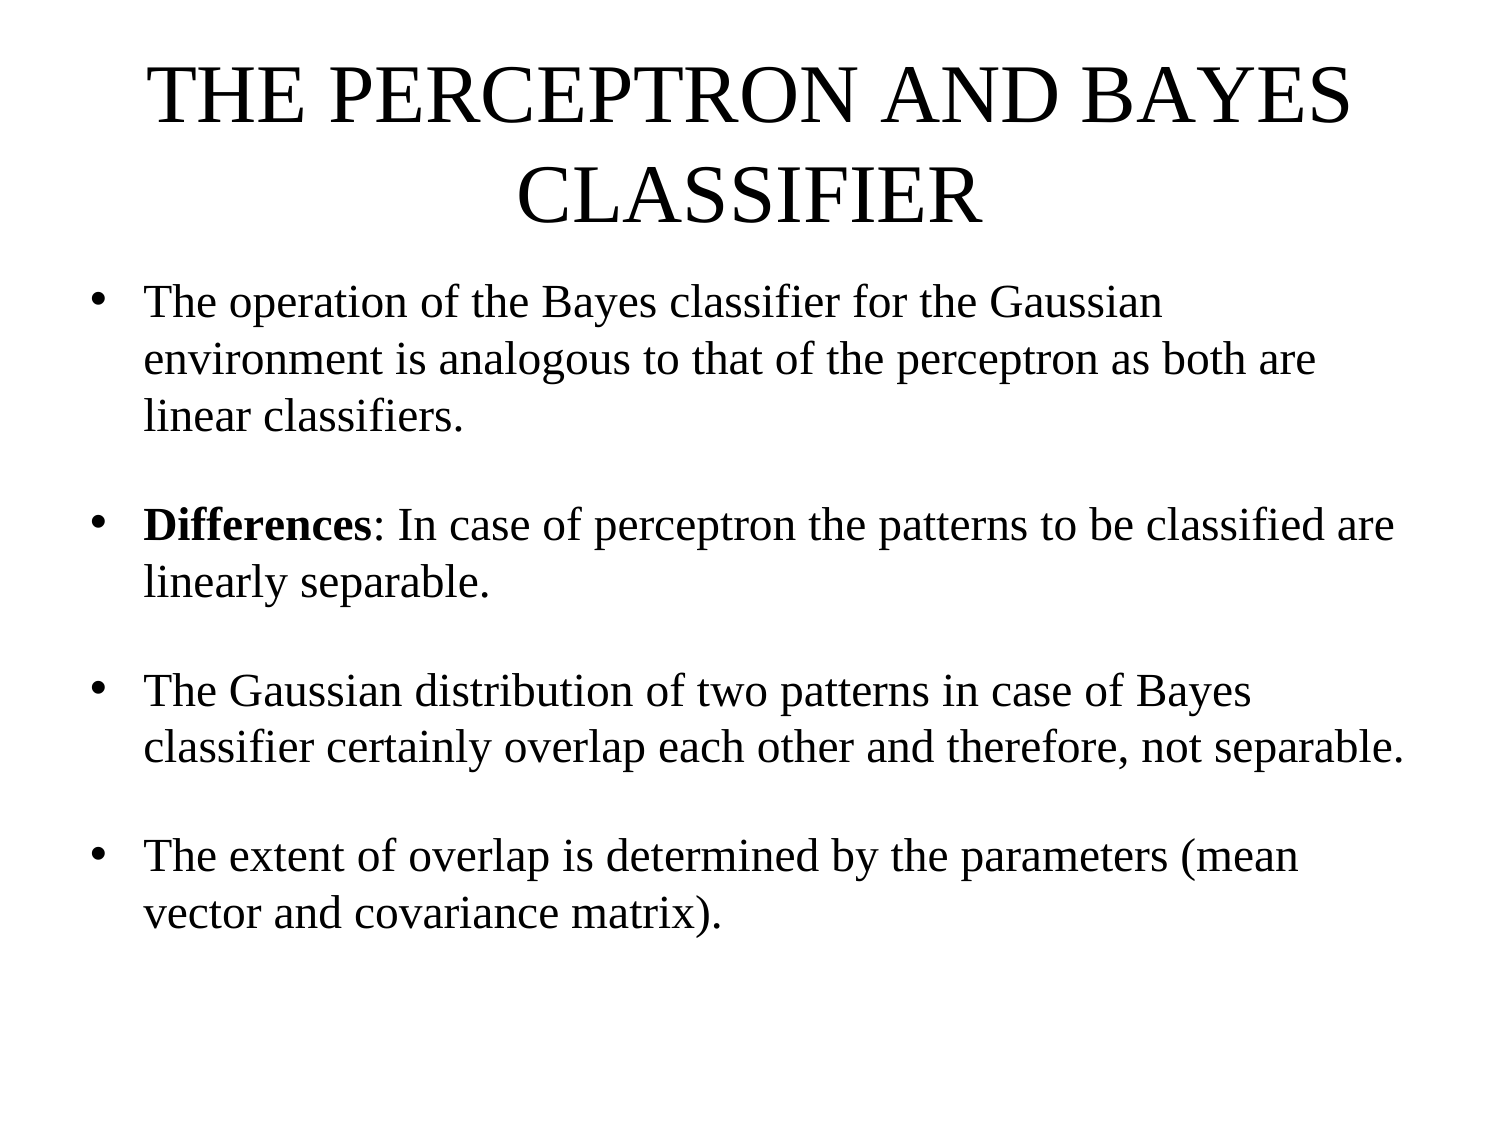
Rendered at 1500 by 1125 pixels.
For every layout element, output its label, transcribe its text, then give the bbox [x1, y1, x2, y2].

list The operation of the Bayes classifier for the Gaussian environment is analogous to that of the perceptron as both are linear classifiers. Differences: In case of perceptron the patterns to be classified are linearly separable. The Gaussian distribution of two patterns in case of Bayes classifier certainly overlap each other and therefore, not separable. The extent of overlap is determined by the parameters (mean vector and covariance matrix). [75, 262, 1426, 1005]
title THE PERCEPTRON AND BAYES CLASSIFIER [75, 45, 1426, 233]
